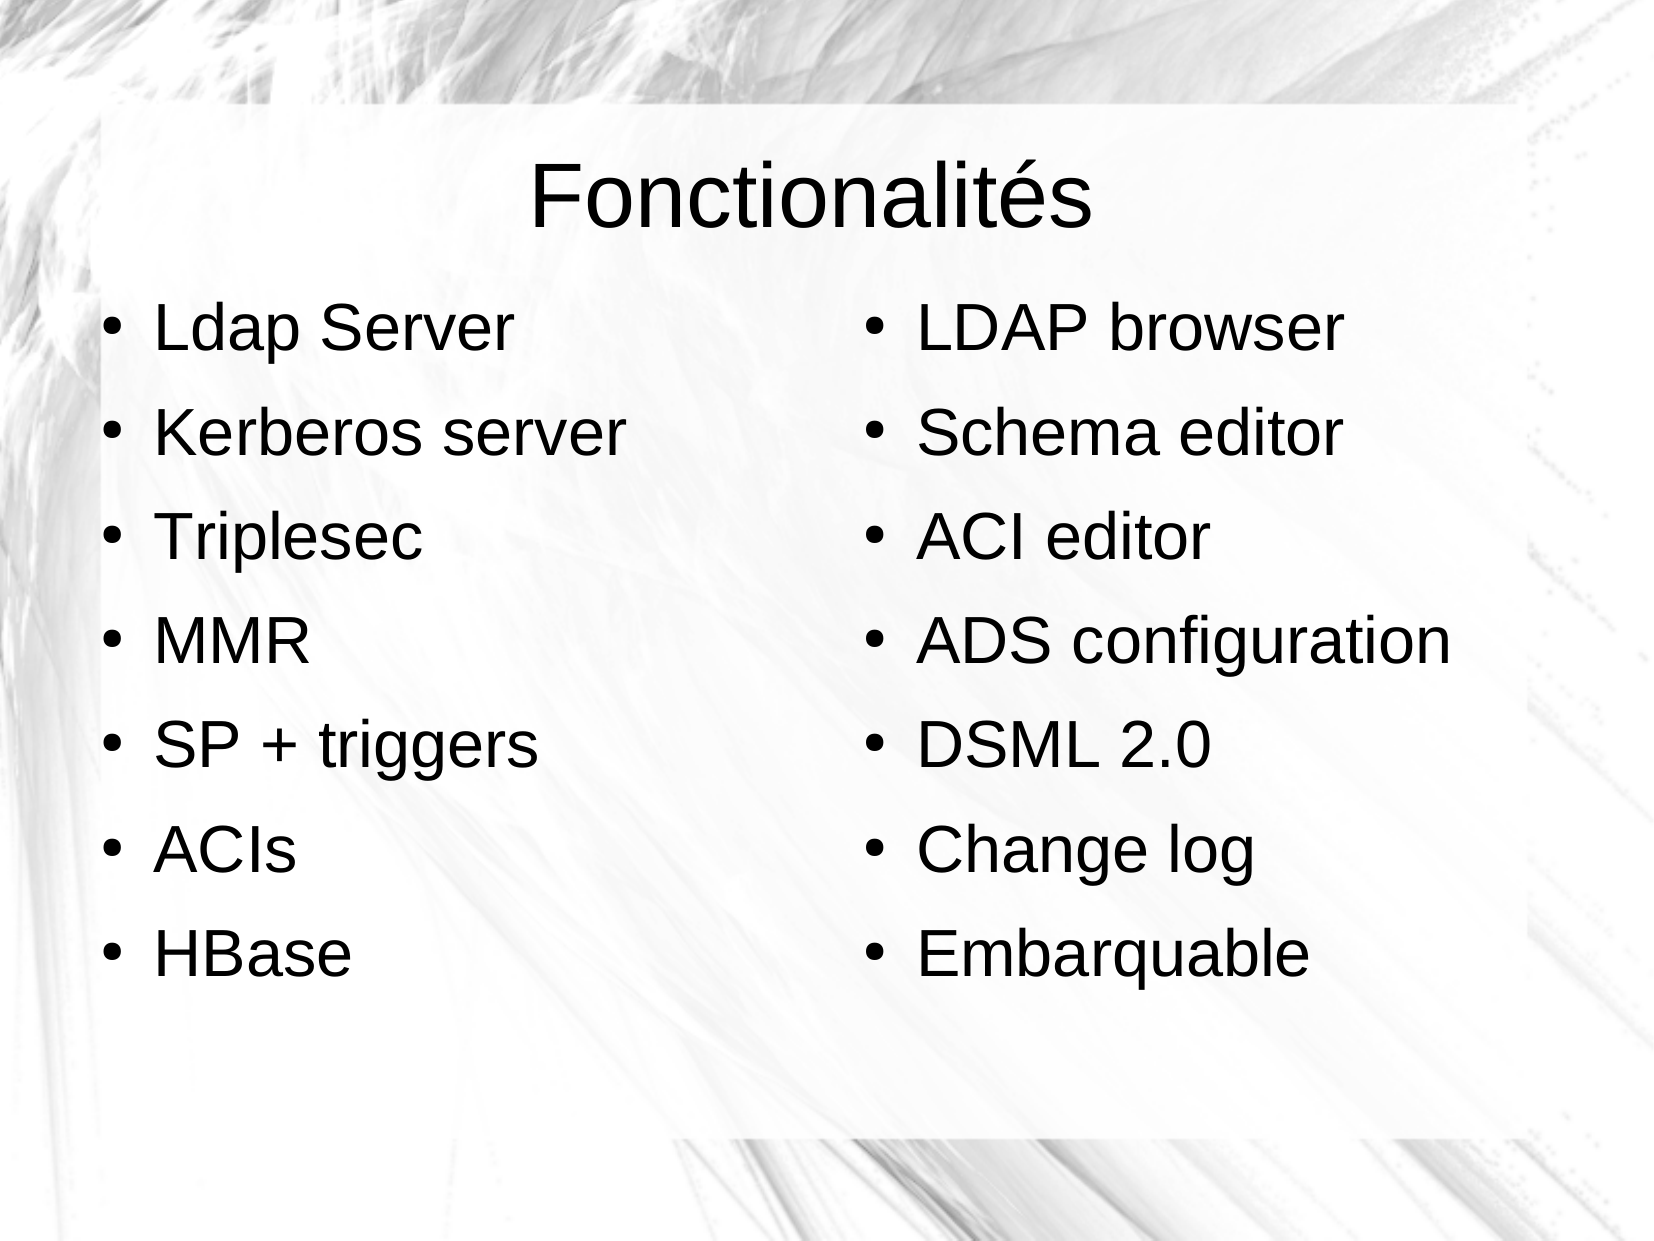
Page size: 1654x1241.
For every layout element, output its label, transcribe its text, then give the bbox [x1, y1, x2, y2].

title Fonctionalités [118, 112, 1506, 281]
list Ldap Server Kerberos server Triplesec MMR SP + triggers ACIs HBase [82, 290, 809, 1109]
list LDAP browser Schema editor ACI editor ADS configuration DSML 2.0 Change log Embarquable [845, 290, 1572, 1094]
picture [0, 0, 1654, 1241]
